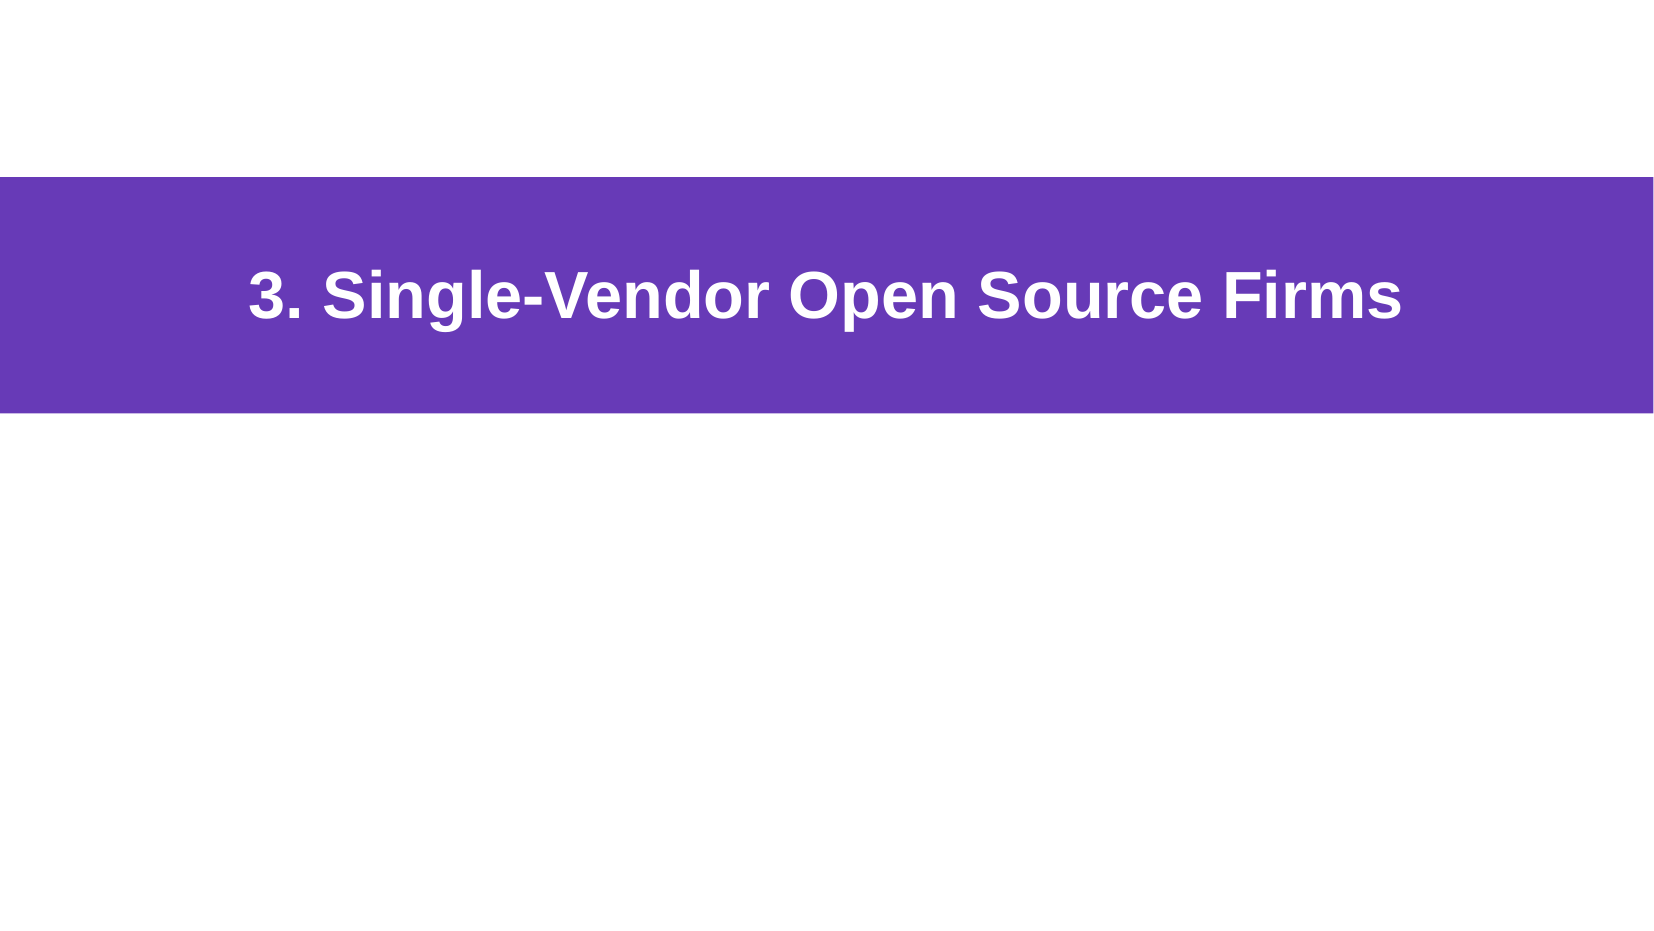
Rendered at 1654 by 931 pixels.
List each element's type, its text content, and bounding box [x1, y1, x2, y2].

title 3. Single-Vendor Open Source Firms [0, 177, 1654, 414]
